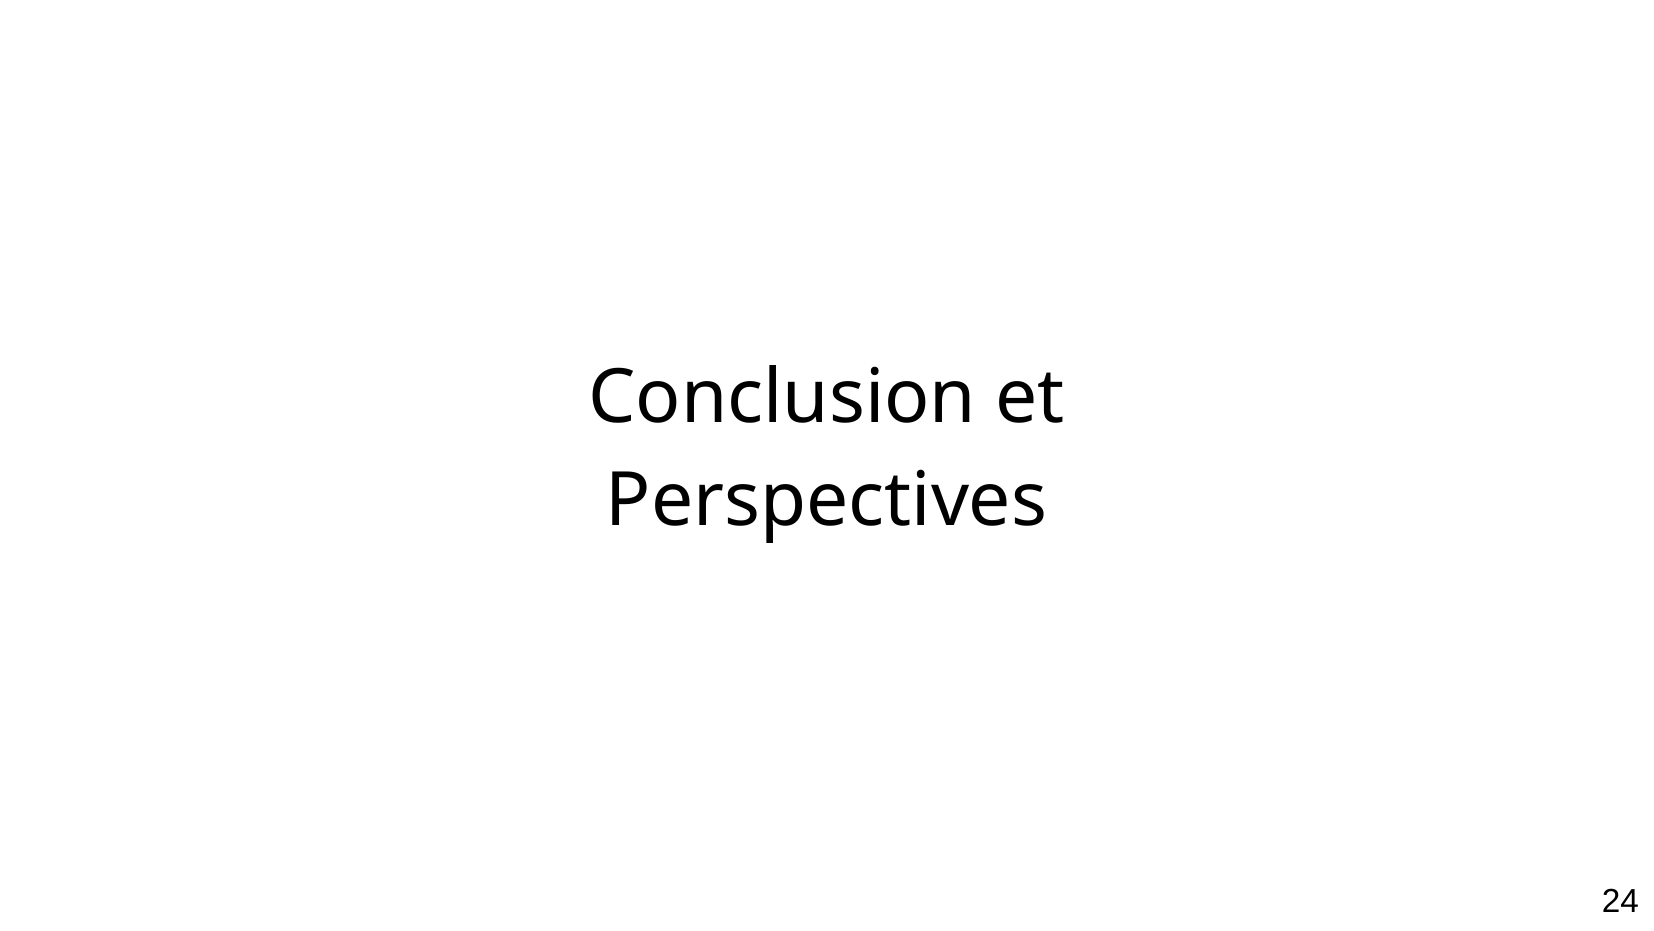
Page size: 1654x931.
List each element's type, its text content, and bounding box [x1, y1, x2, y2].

text_box Conclusion et Perspectives [437, 335, 1216, 595]
text_box <number> [1024, 874, 1654, 931]
